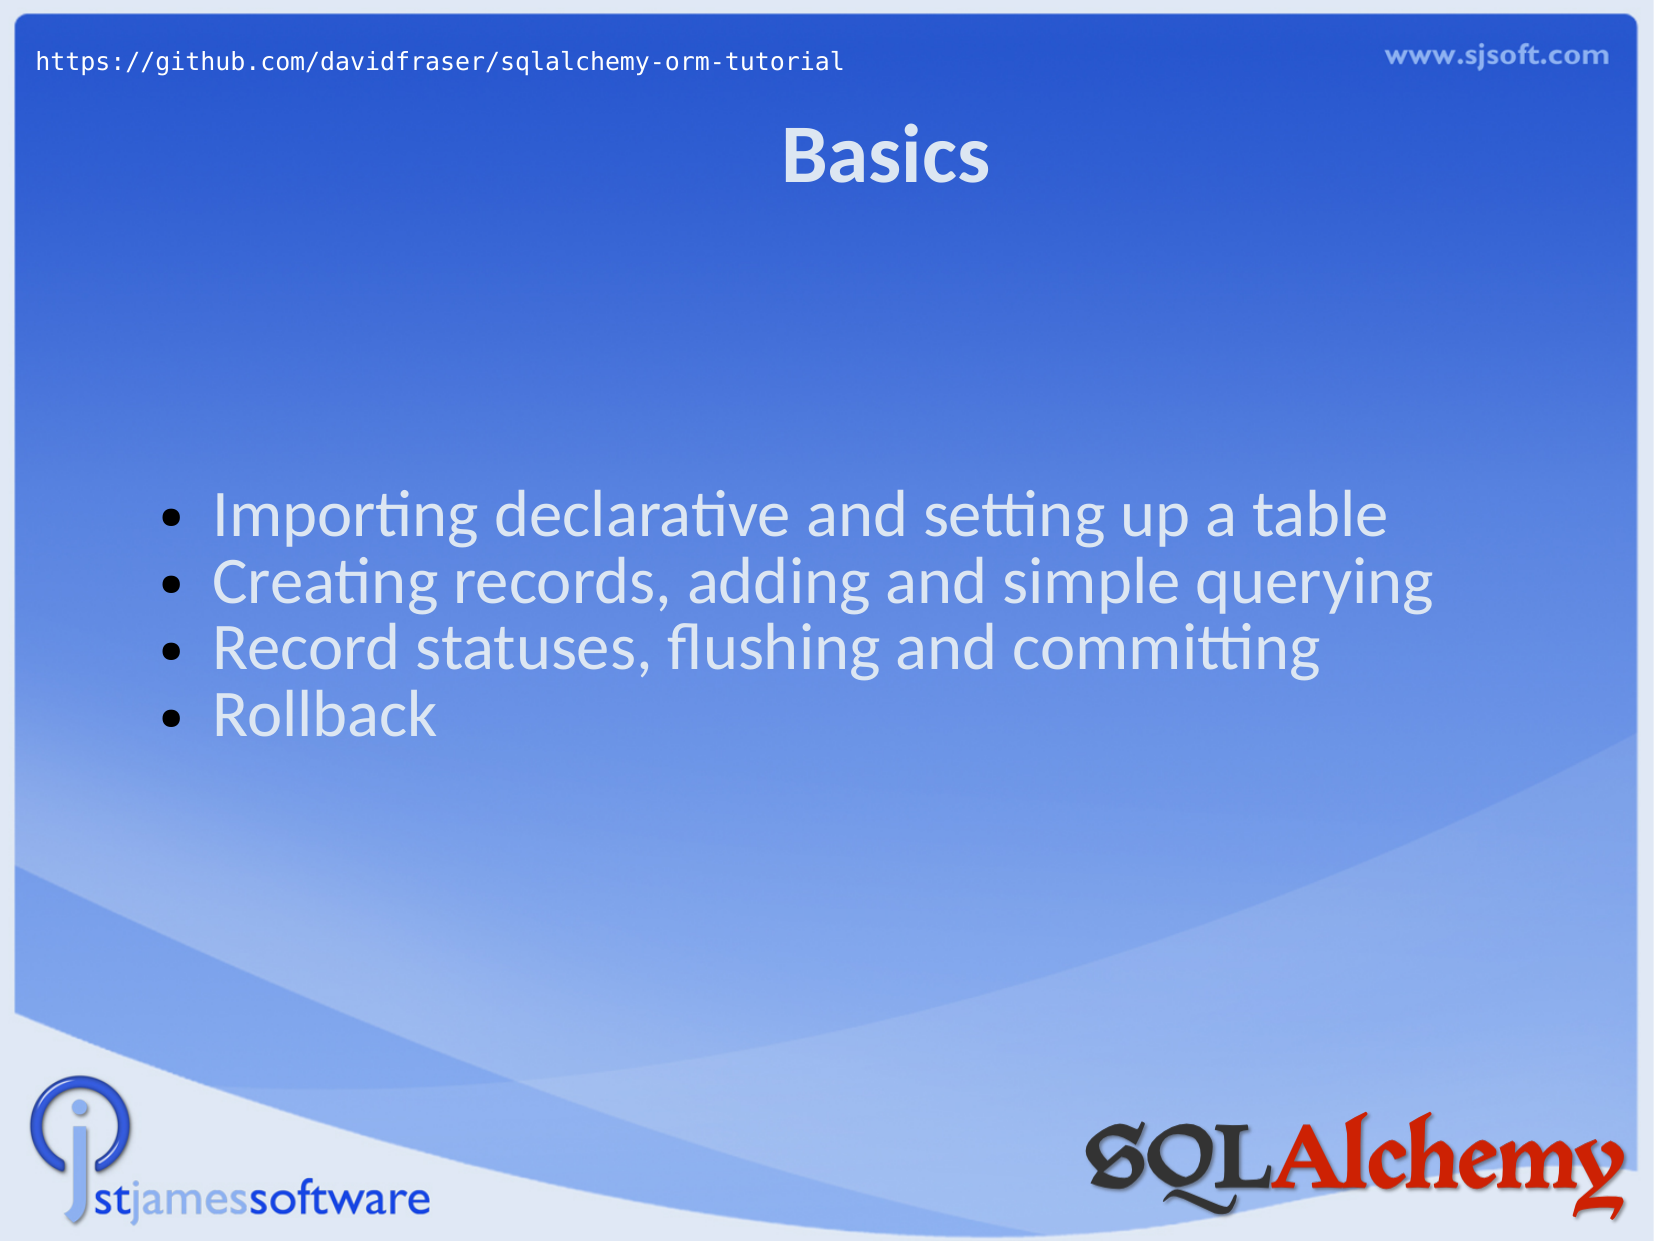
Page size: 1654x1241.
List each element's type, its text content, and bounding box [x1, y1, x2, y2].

title Basics [141, 111, 1630, 213]
picture [0, 0, 1654, 1241]
subtitle Importing declarative and setting up a table Creating records, adding and simple querying Record statuses, flushing and committing Rollback [141, 457, 1630, 784]
